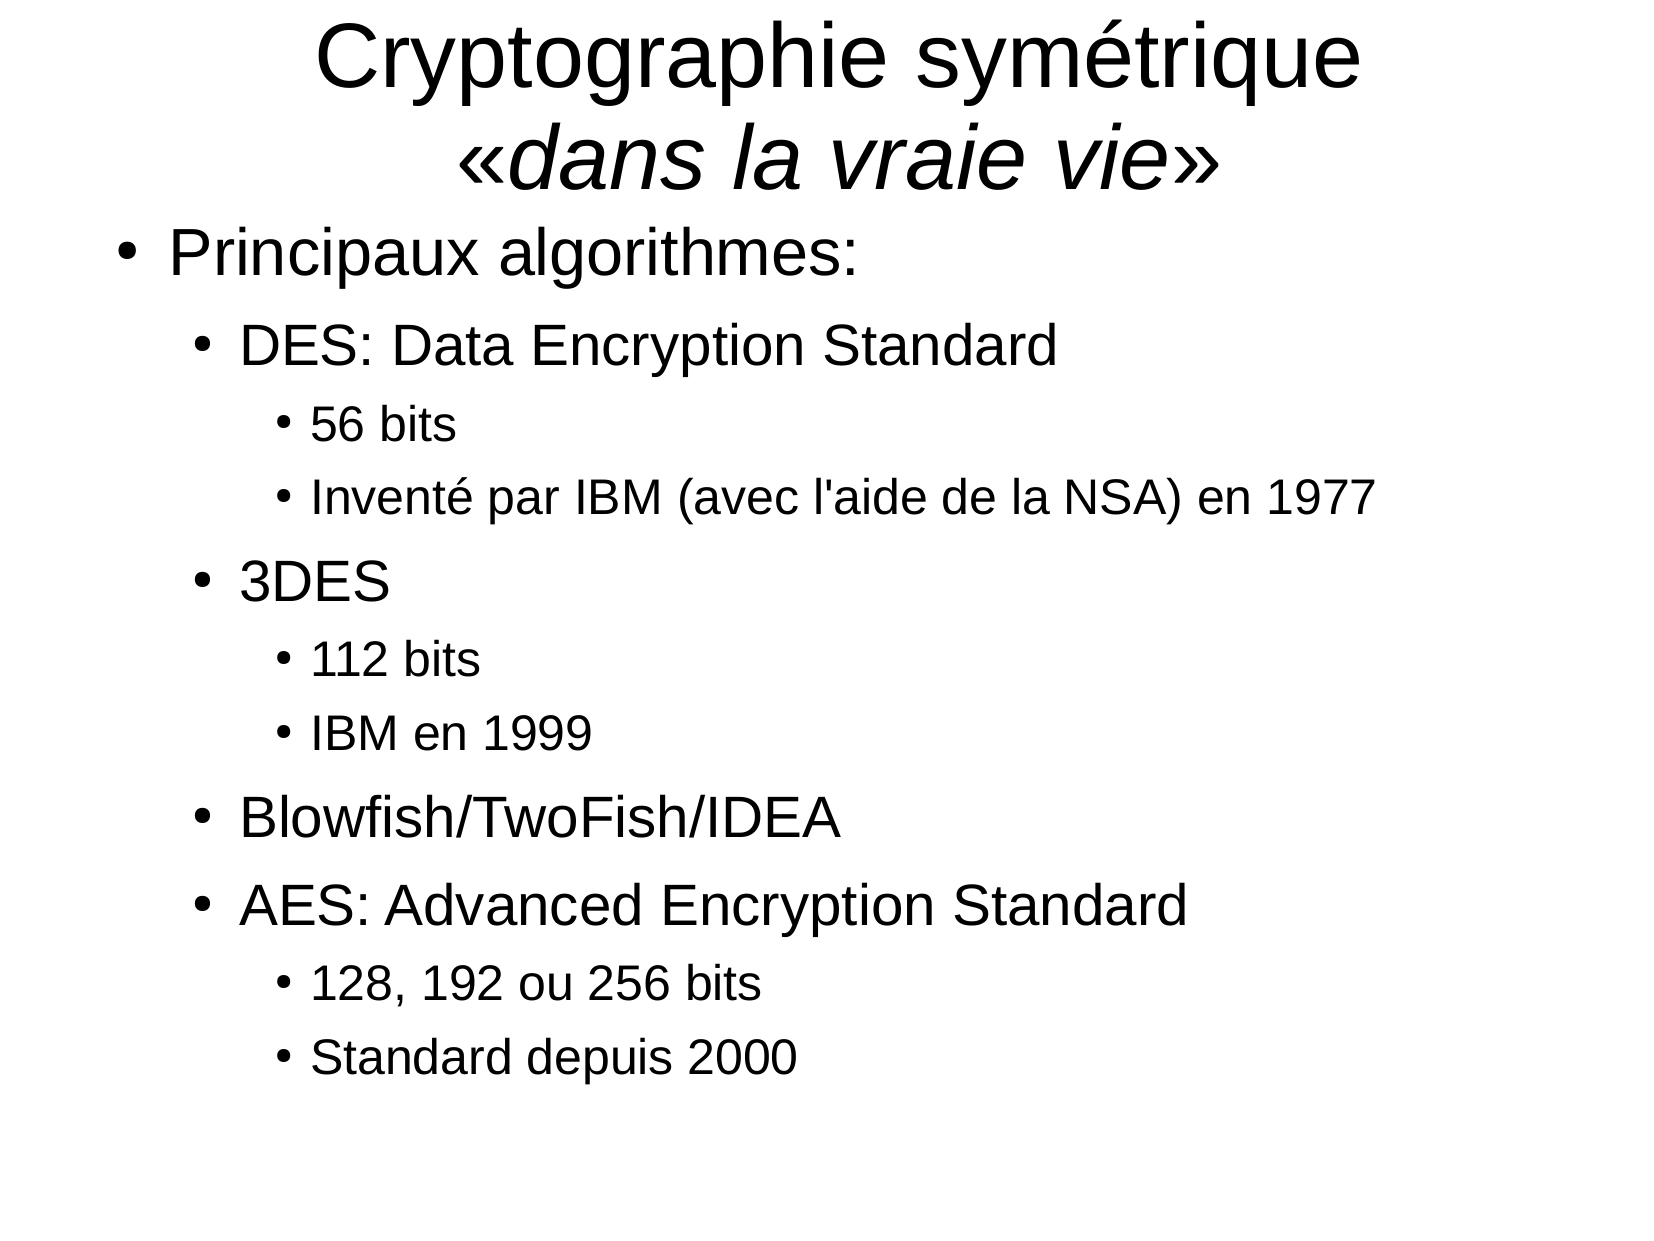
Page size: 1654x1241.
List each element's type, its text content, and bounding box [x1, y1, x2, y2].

list Principaux algorithmes: DES: Data Encryption Standard 56 bits Inventé par IBM (avec l'aide de la NSA) en 1977 3DES 112 bits IBM en 1999 Blowfish/TwoFish/IDEA AES: Advanced Encryption Standard 128, 192 ou 256 bits Standard depuis 2000 [97, 214, 1586, 1110]
title Cryptographie symétrique «dans la vraie vie» [247, 4, 1433, 210]
